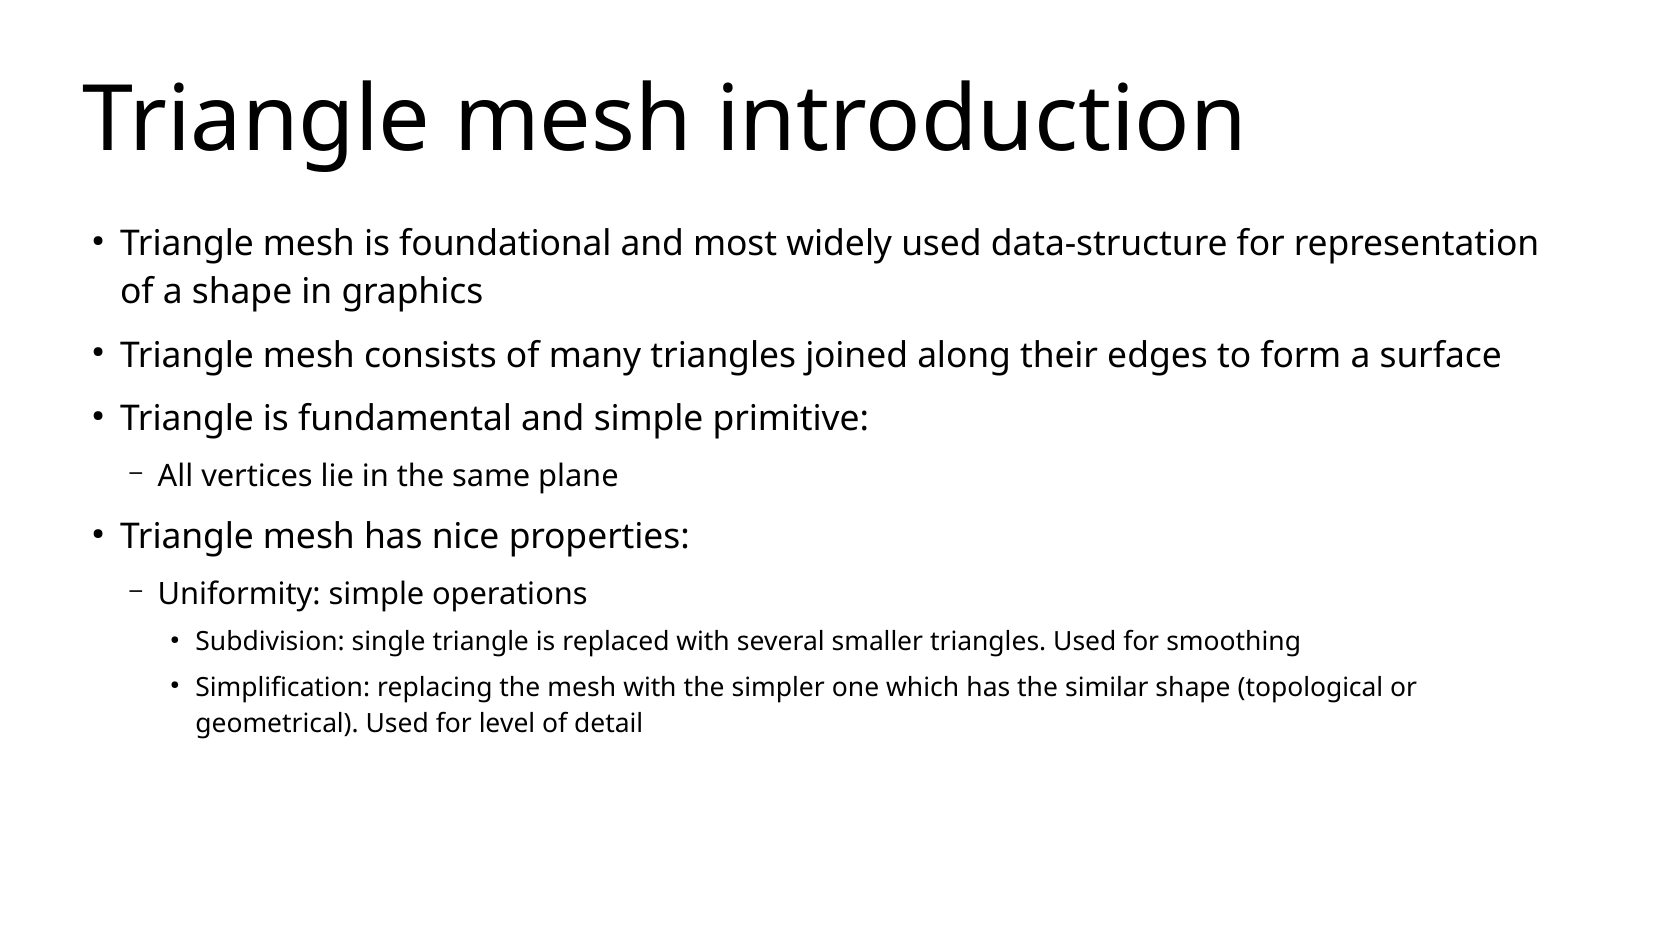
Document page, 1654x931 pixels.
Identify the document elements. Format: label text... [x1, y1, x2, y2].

title Triangle mesh introduction [82, 37, 1571, 193]
list Triangle mesh is foundational and most widely used data-structure for representation of a shape in graphics Triangle mesh consists of many triangles joined along their edges to form a surface Triangle is fundamental and simple primitive: All vertices lie in the same plane Triangle mesh has nice properties: Uniformity: simple operations Subdivision: single triangle is replaced with several smaller triangles. Used for smoothing Simplification: replacing the mesh with the simpler one which has the similar shape (topological or geometrical). Used for level of detail [82, 217, 1571, 758]
